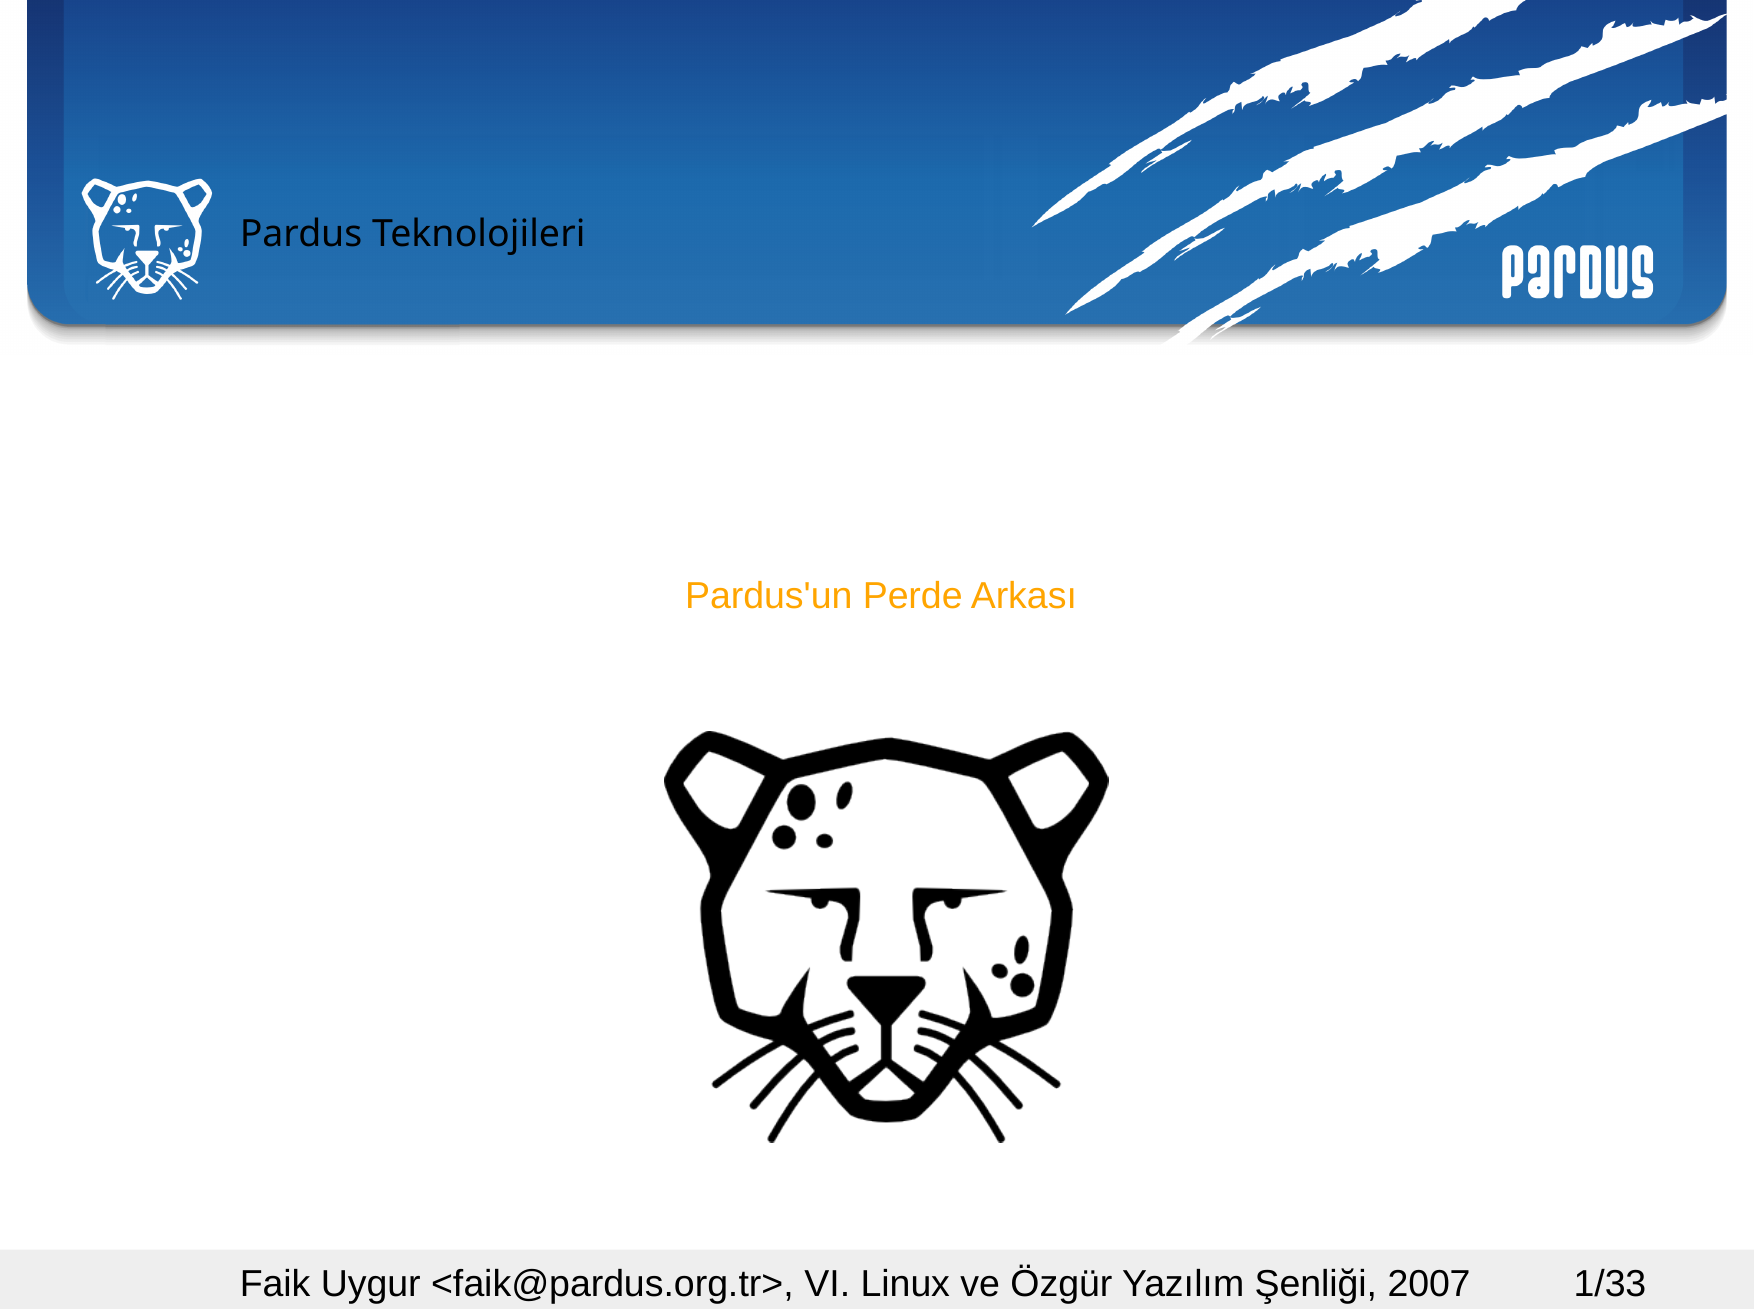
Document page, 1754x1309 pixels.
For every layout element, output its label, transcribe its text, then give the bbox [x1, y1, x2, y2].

picture [0, 0, 1753, 355]
text_box Pardus'un Perde Arkası [412, 524, 1351, 666]
picture [664, 731, 1109, 1143]
